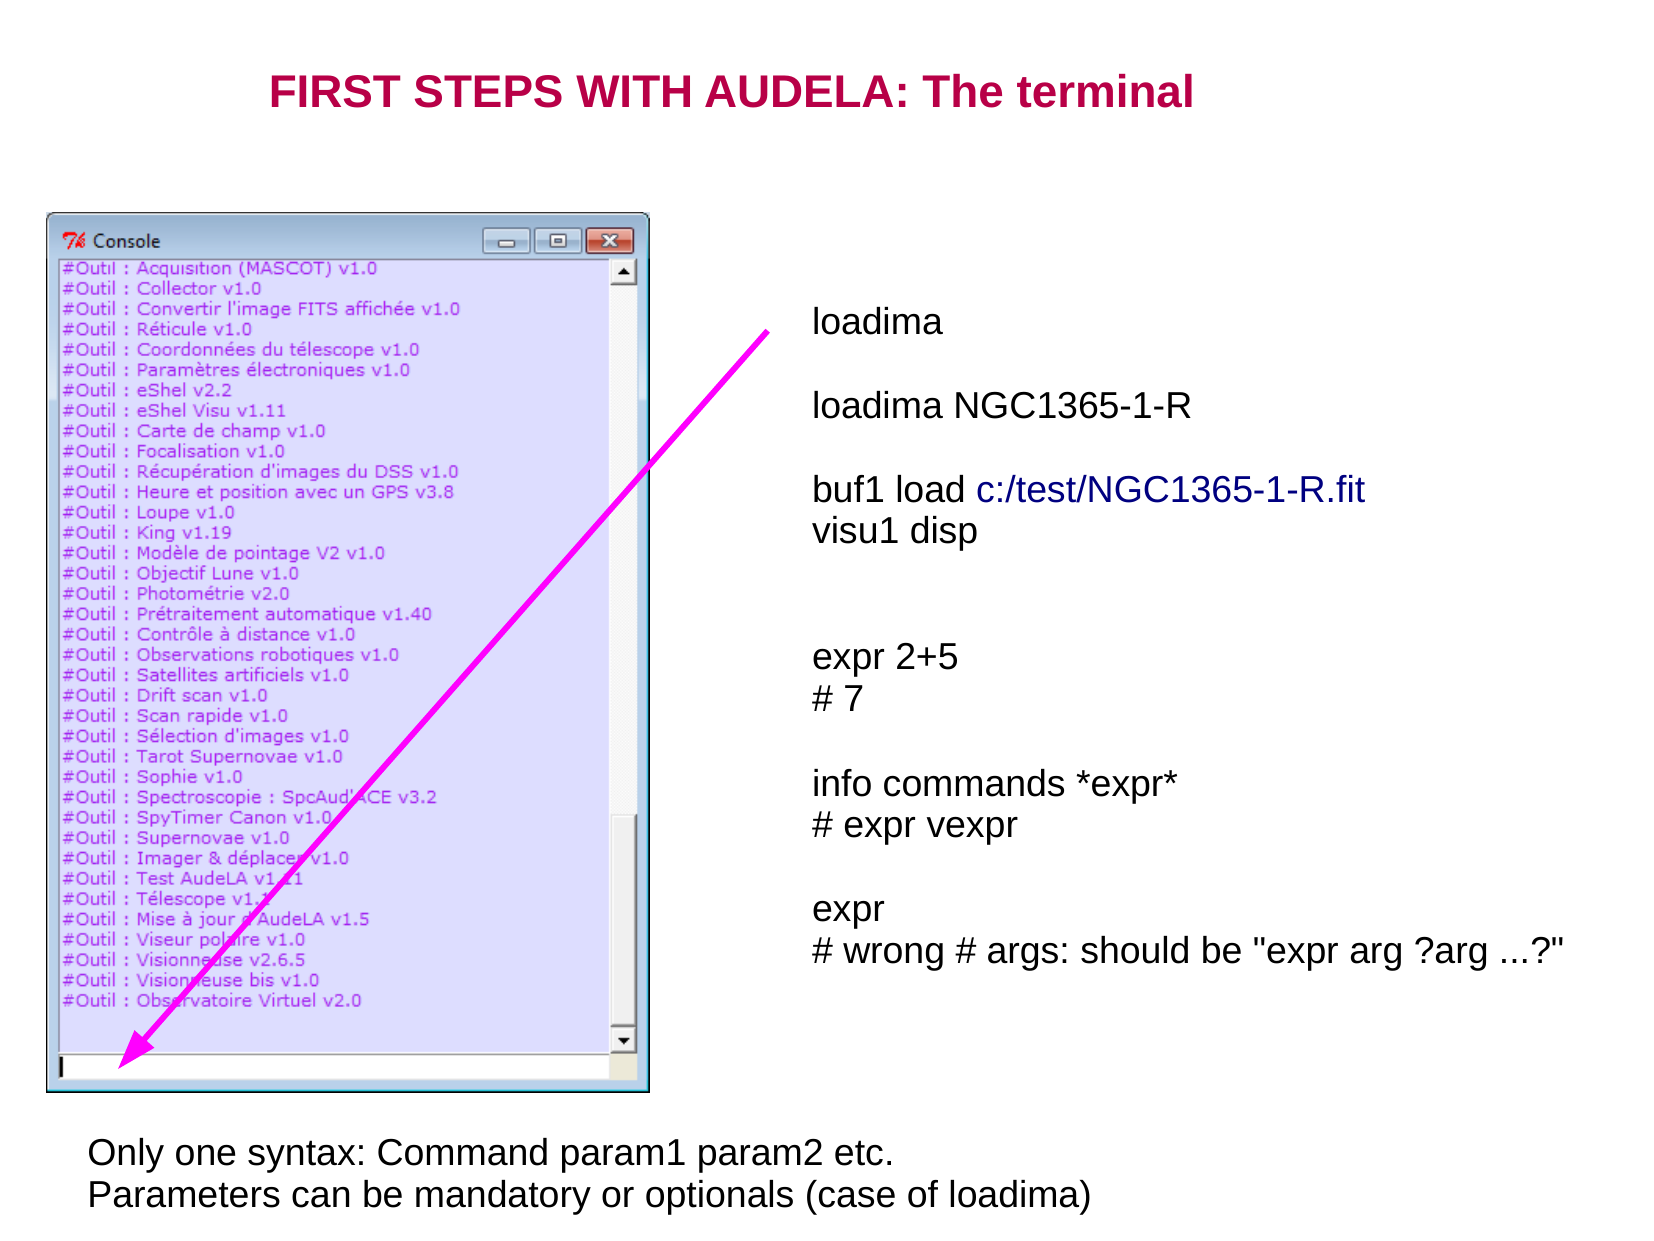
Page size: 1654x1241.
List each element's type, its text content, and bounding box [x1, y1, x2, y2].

text_box Only one syntax: Command param1 param2 etc. Parameters can be mandatory or optionals (case of loadima) [72, 1124, 1107, 1224]
text_box FIRST STEPS WITH AUDELA: The terminal [253, 59, 1211, 127]
text_box loadima loadima NGC1365-1-R buf1 load c:/test/NGC1365-1-R.fit visu1 disp expr 2+5 # 7 info commands *expr* # expr vexpr expr # wrong # args: should be "expr arg ?arg ...?" [797, 292, 1579, 1065]
picture [46, 212, 650, 1093]
